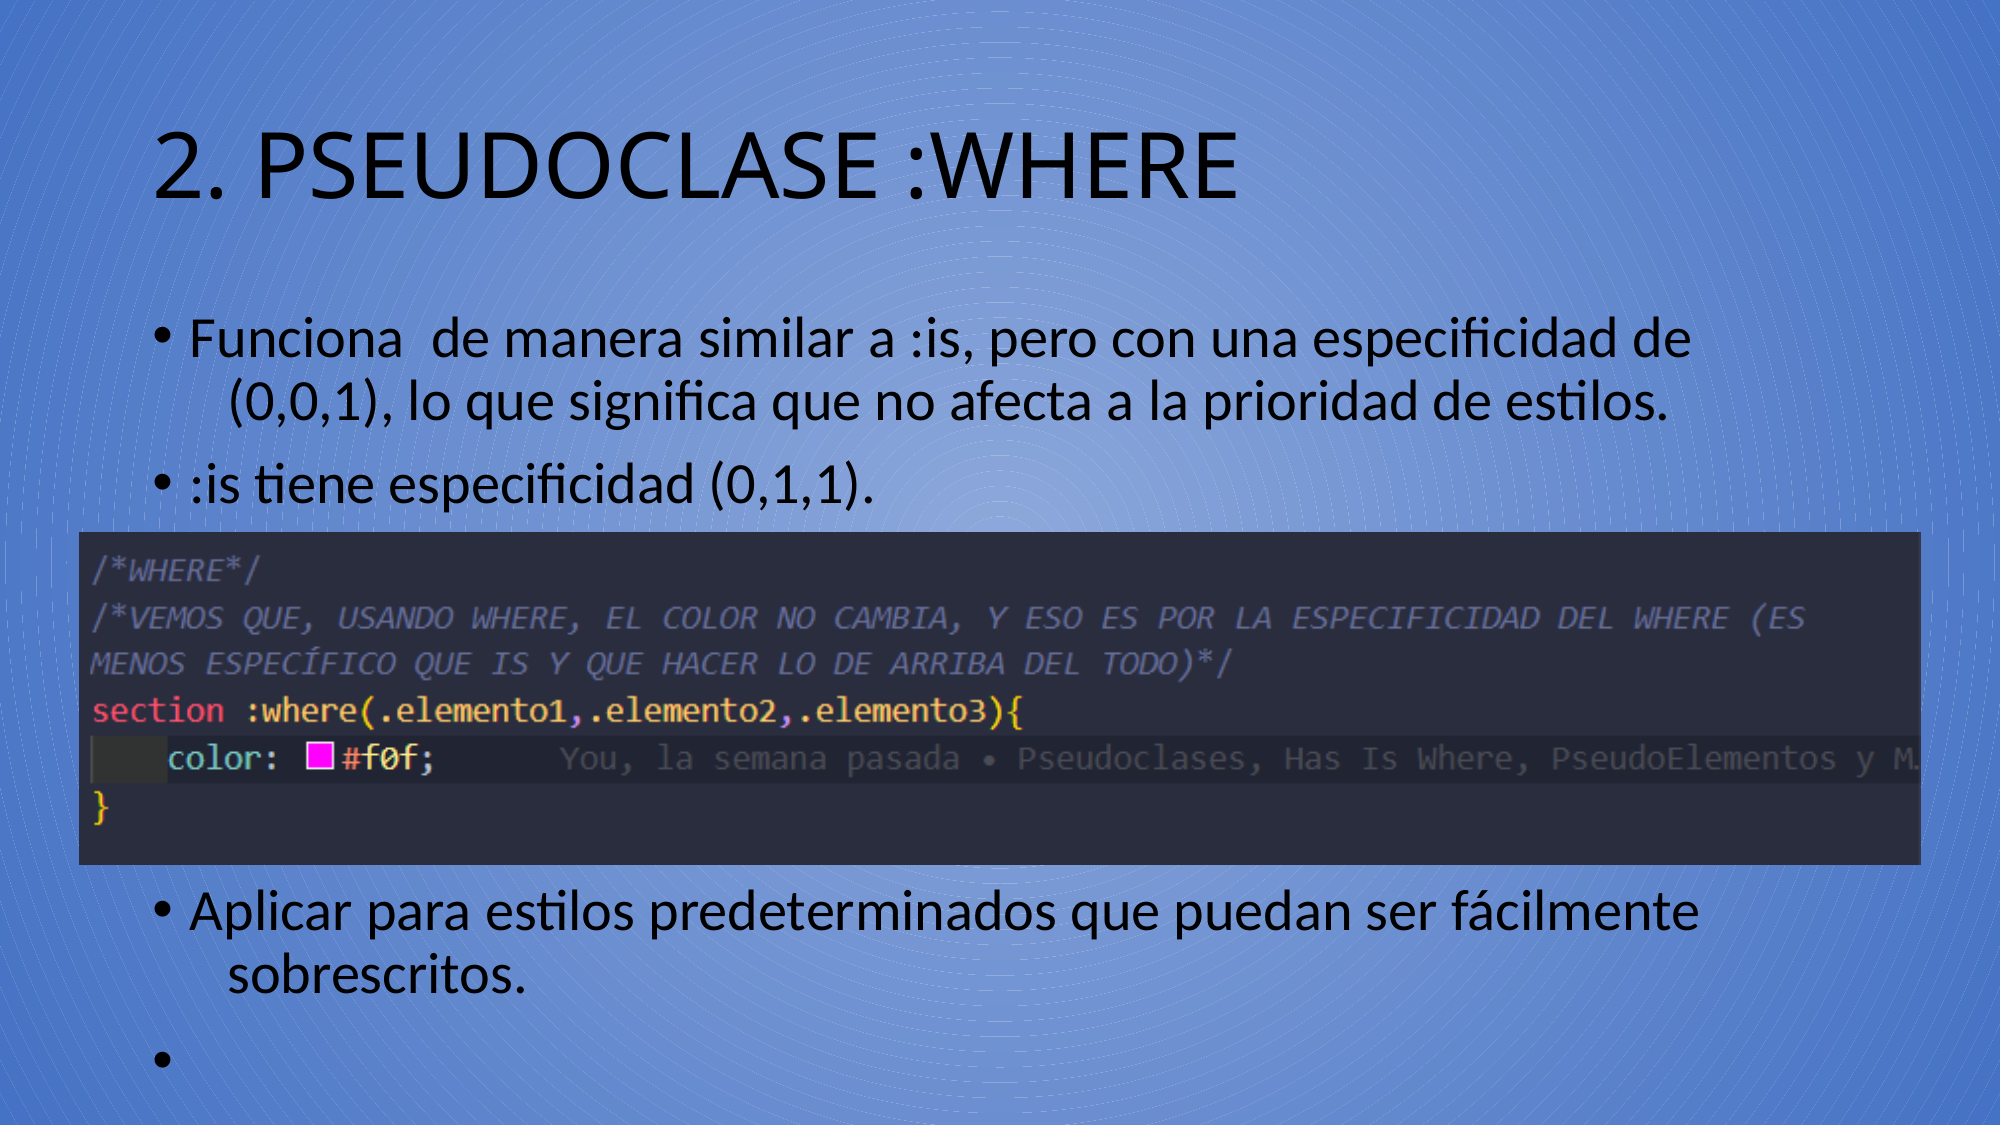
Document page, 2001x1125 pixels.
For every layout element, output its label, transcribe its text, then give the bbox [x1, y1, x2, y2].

list Funciona de manera similar a :is, pero con una especificidad de (0,0,1), lo que significa que no afecta a la prioridad de estilos. :is tiene especificidad (0,1,1). Aplicar para estilos predeterminados que puedan ser fácilmente sobrescritos. [137, 299, 1863, 532]
list Funciona de manera similar a :is, pero con una especificidad de (0,0,1), lo que significa que no afecta a la prioridad de estilos. :is tiene especificidad (0,1,1). Aplicar para estilos predeterminados que puedan ser fácilmente sobrescritos. [137, 865, 1863, 1096]
title 2. PSEUDOCLASE :WHERE [137, 59, 1863, 278]
picture [79, 532, 1921, 865]
